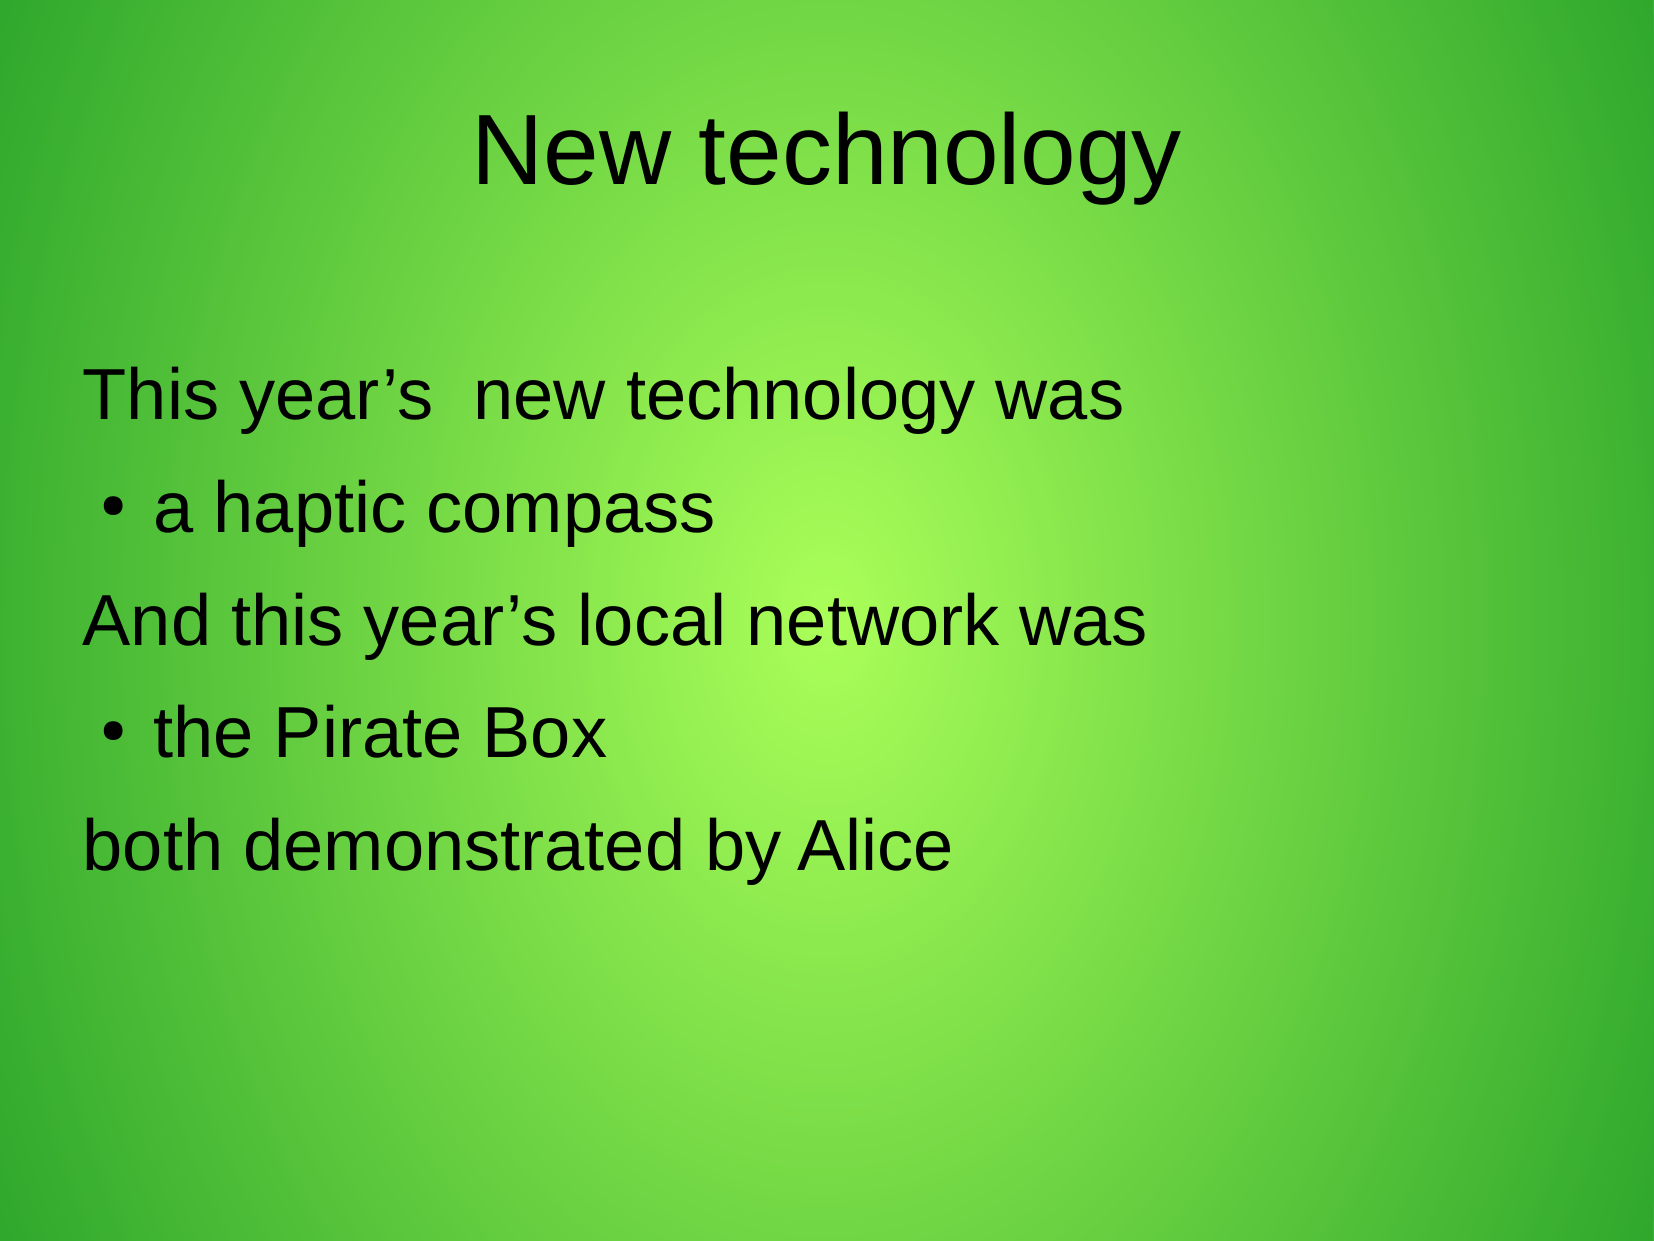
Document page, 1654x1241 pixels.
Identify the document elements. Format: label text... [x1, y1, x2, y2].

title New technology [82, 47, 1571, 252]
list This year’s new technology was a haptic compass And this year’s local network was the Pirate Box both demonstrated by Alice [82, 354, 1571, 1105]
